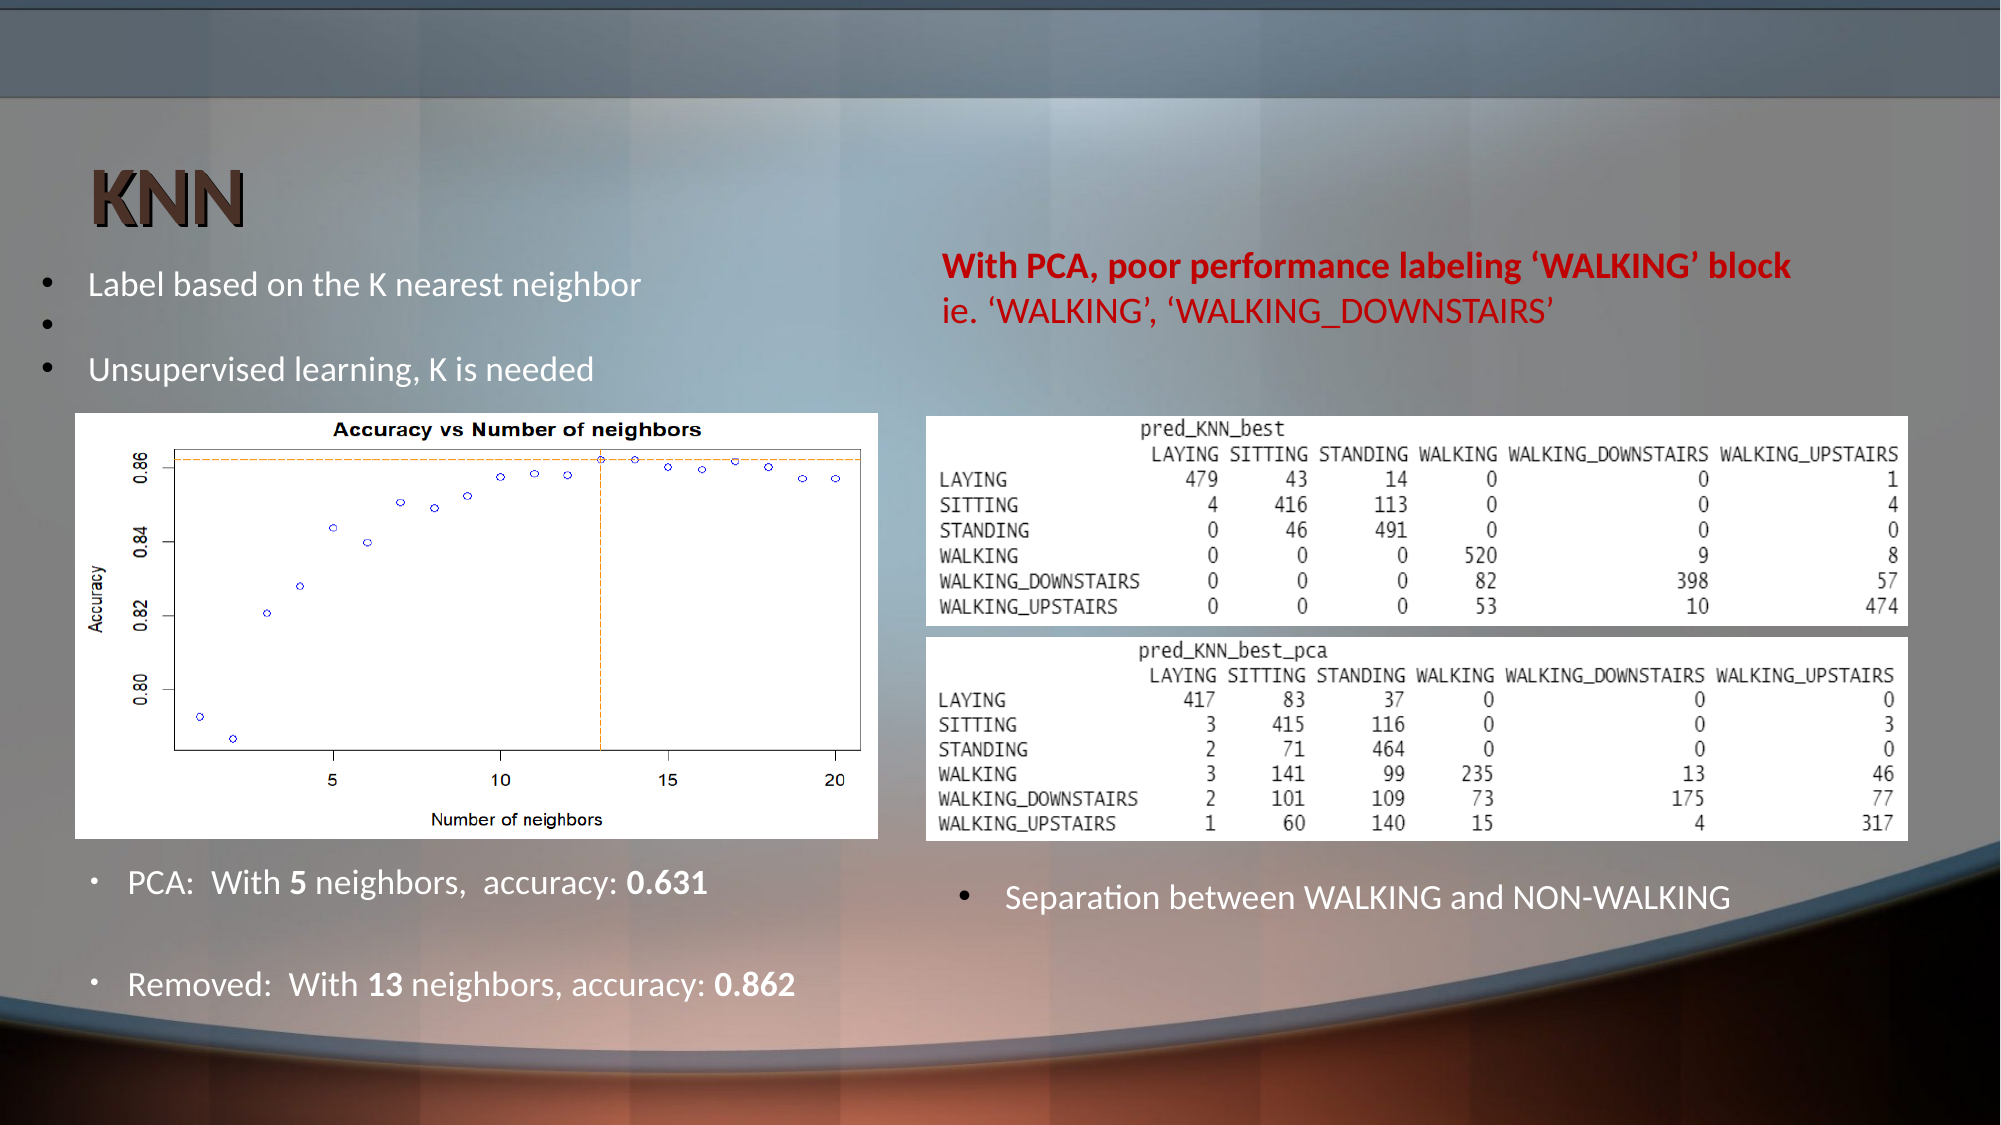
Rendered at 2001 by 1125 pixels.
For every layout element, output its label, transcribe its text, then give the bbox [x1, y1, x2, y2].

picture [926, 416, 1908, 626]
picture [75, 413, 878, 839]
picture [926, 637, 1908, 841]
title KNN [75, 104, 1732, 253]
list PCA: With 5 neighbors, accuracy: 0.631 Removed: With 13 neighbors, accuracy: 0.862 [75, 856, 878, 1059]
text_box Separation between WALKING and NON-WALKING [943, 866, 1849, 925]
text_box With PCA, poor performance labeling ‘WALKING’ block ie. ‘WALKING’, ‘WALKING_DOWNSTAIRS’ [926, 233, 1872, 340]
text_box Label based on the K nearest neighbor Unsupervised learning, K is needed [26, 253, 1106, 398]
